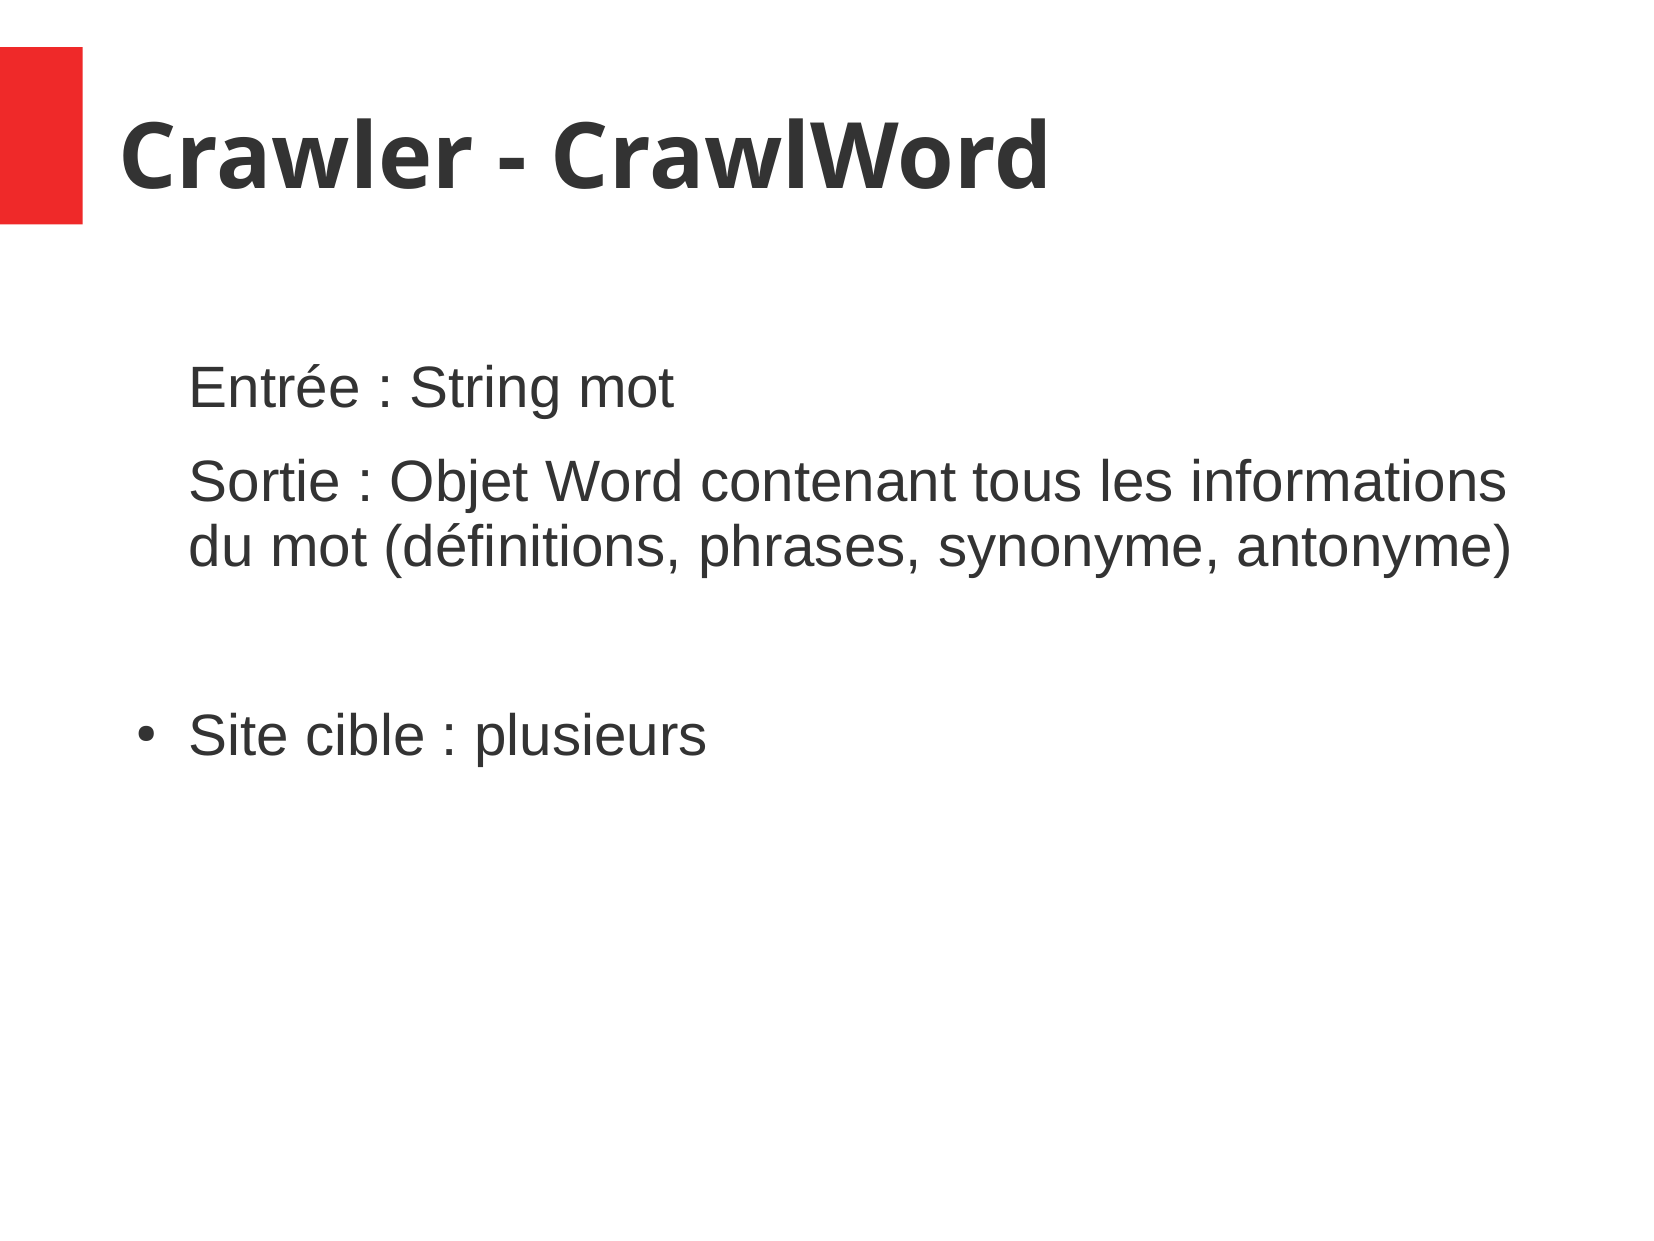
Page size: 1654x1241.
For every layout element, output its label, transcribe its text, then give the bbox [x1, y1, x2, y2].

list Entrée : String mot Sortie : Objet Word contenant tous les informations du mot (définitions, phrases, synonyme, antonyme) Site cible : plusieurs [118, 354, 1536, 1074]
title Crawler - CrawlWord [118, 49, 1571, 257]
